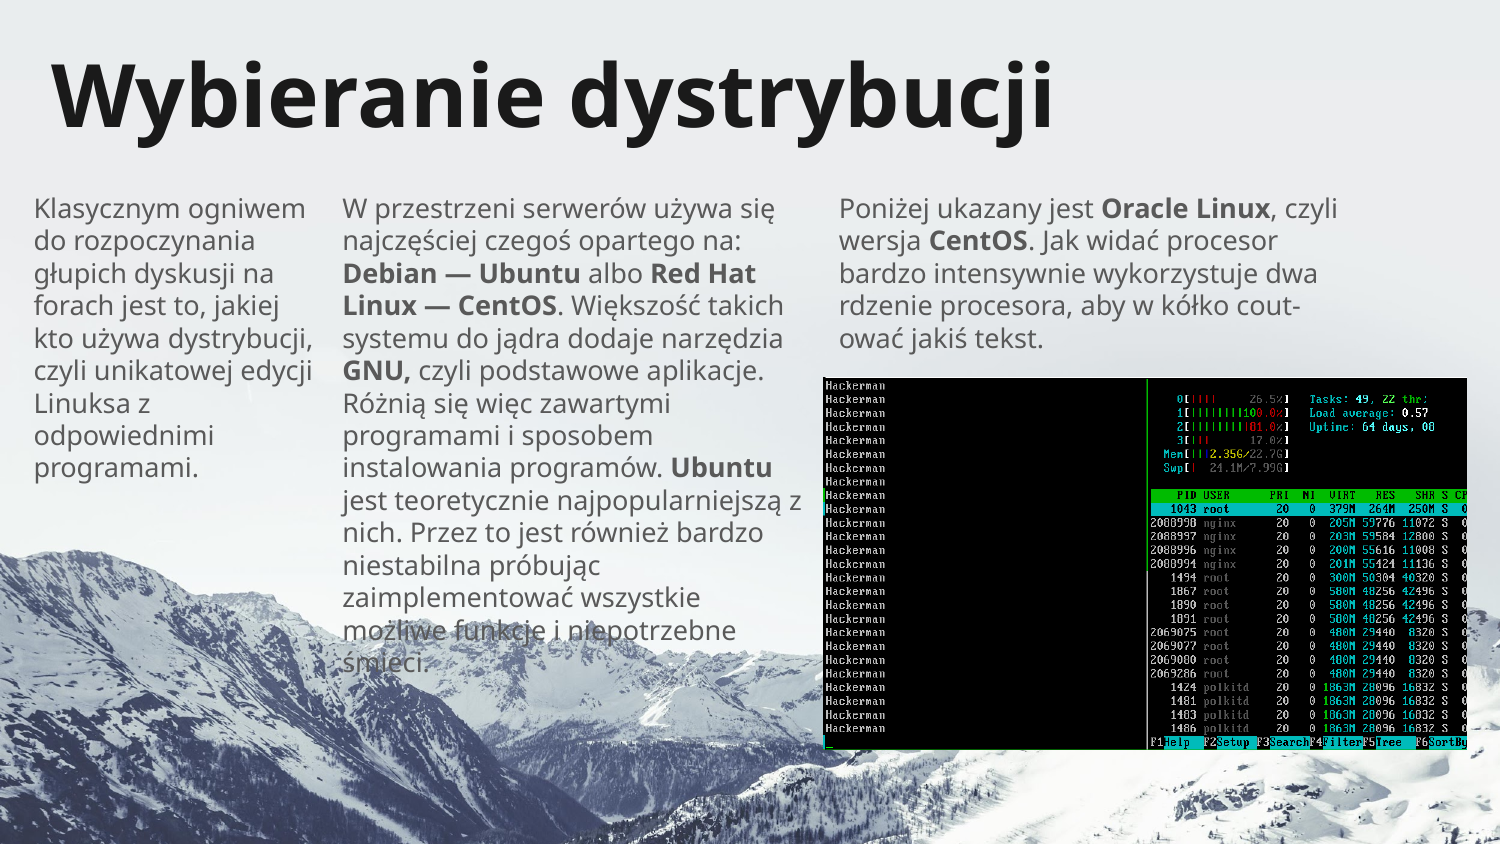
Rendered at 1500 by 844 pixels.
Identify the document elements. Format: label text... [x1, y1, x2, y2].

picture [0, 80, 1500, 791]
text_box Klasycznym ogniwem do rozpoczynania głupich dyskusji na forach jest to, jakiej kto używa dystrybucji, czyli unikatowej edycji Linuksa z odpowiednimi programami. [18, 176, 334, 499]
title Wybieranie dystrybucji [36, 24, 1298, 161]
text_box W przestrzeni serwerów używa się najczęściej czegoś opartego na: Debian — Ubuntu albo Red Hat Linux — CentOS. Większość takich systemu do jądra dodaje narzędzia GNU, czyli podstawowe aplikacje. Różnią się więc zawartymi programami i sposobem instalowania programów. Ubuntu jest teoretycznie najpopularniejszą z nich. Przez to jest również bardzo niestabilna próbując zaimplementować wszystkie możliwe funkcje i niepotrzebne śmieci. [327, 176, 819, 694]
text_box Poniżej ukazany jest Oracle Linux, czyli wersja CentOS. Jak widać procesor bardzo intensywnie wykorzystuje dwa rdzenie procesora, aby w kółko cout-ować jakiś tekst. [823, 176, 1362, 369]
